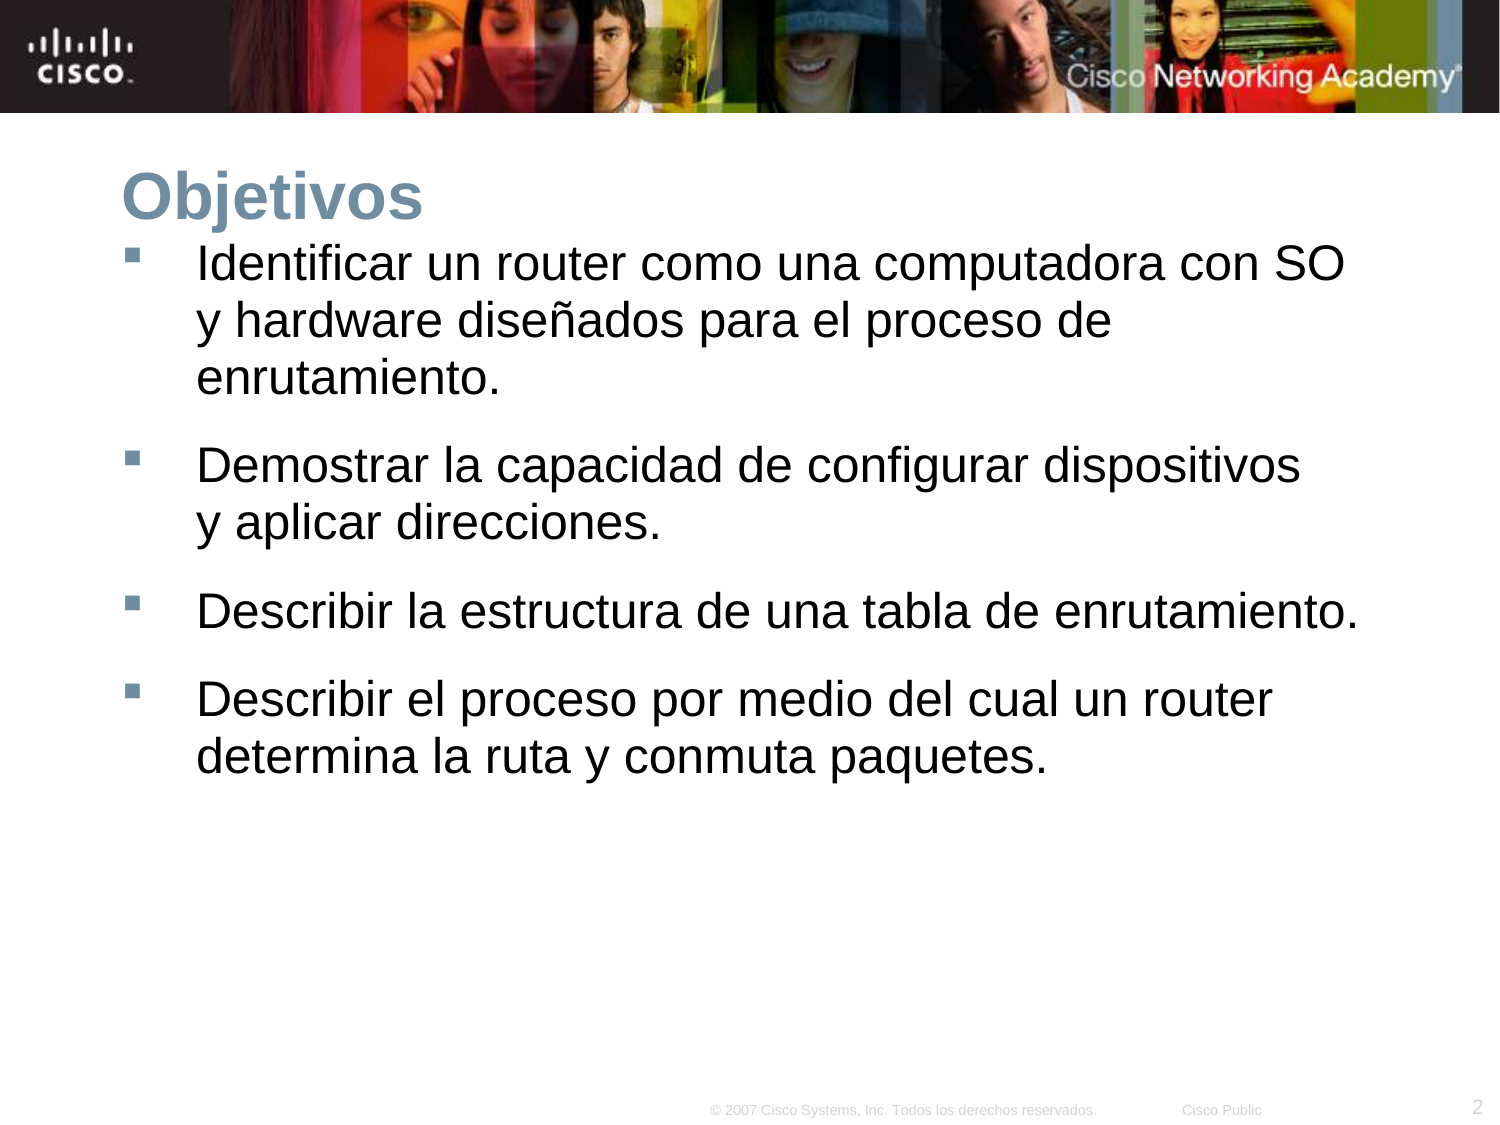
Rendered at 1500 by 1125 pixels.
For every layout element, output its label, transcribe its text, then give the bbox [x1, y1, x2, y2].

list Identificar un router como una computadora con SO y hardware diseñados para el proceso de enrutamiento. Demostrar la capacidad de configurar dispositivos y aplicar direcciones. Describir la estructura de una tabla de enrutamiento. Describir el proceso por medio del cual un router determina la ruta y conmuta paquetes. [107, 228, 1411, 1062]
picture [0, 0, 1500, 113]
title Objetivos [107, 102, 1444, 241]
